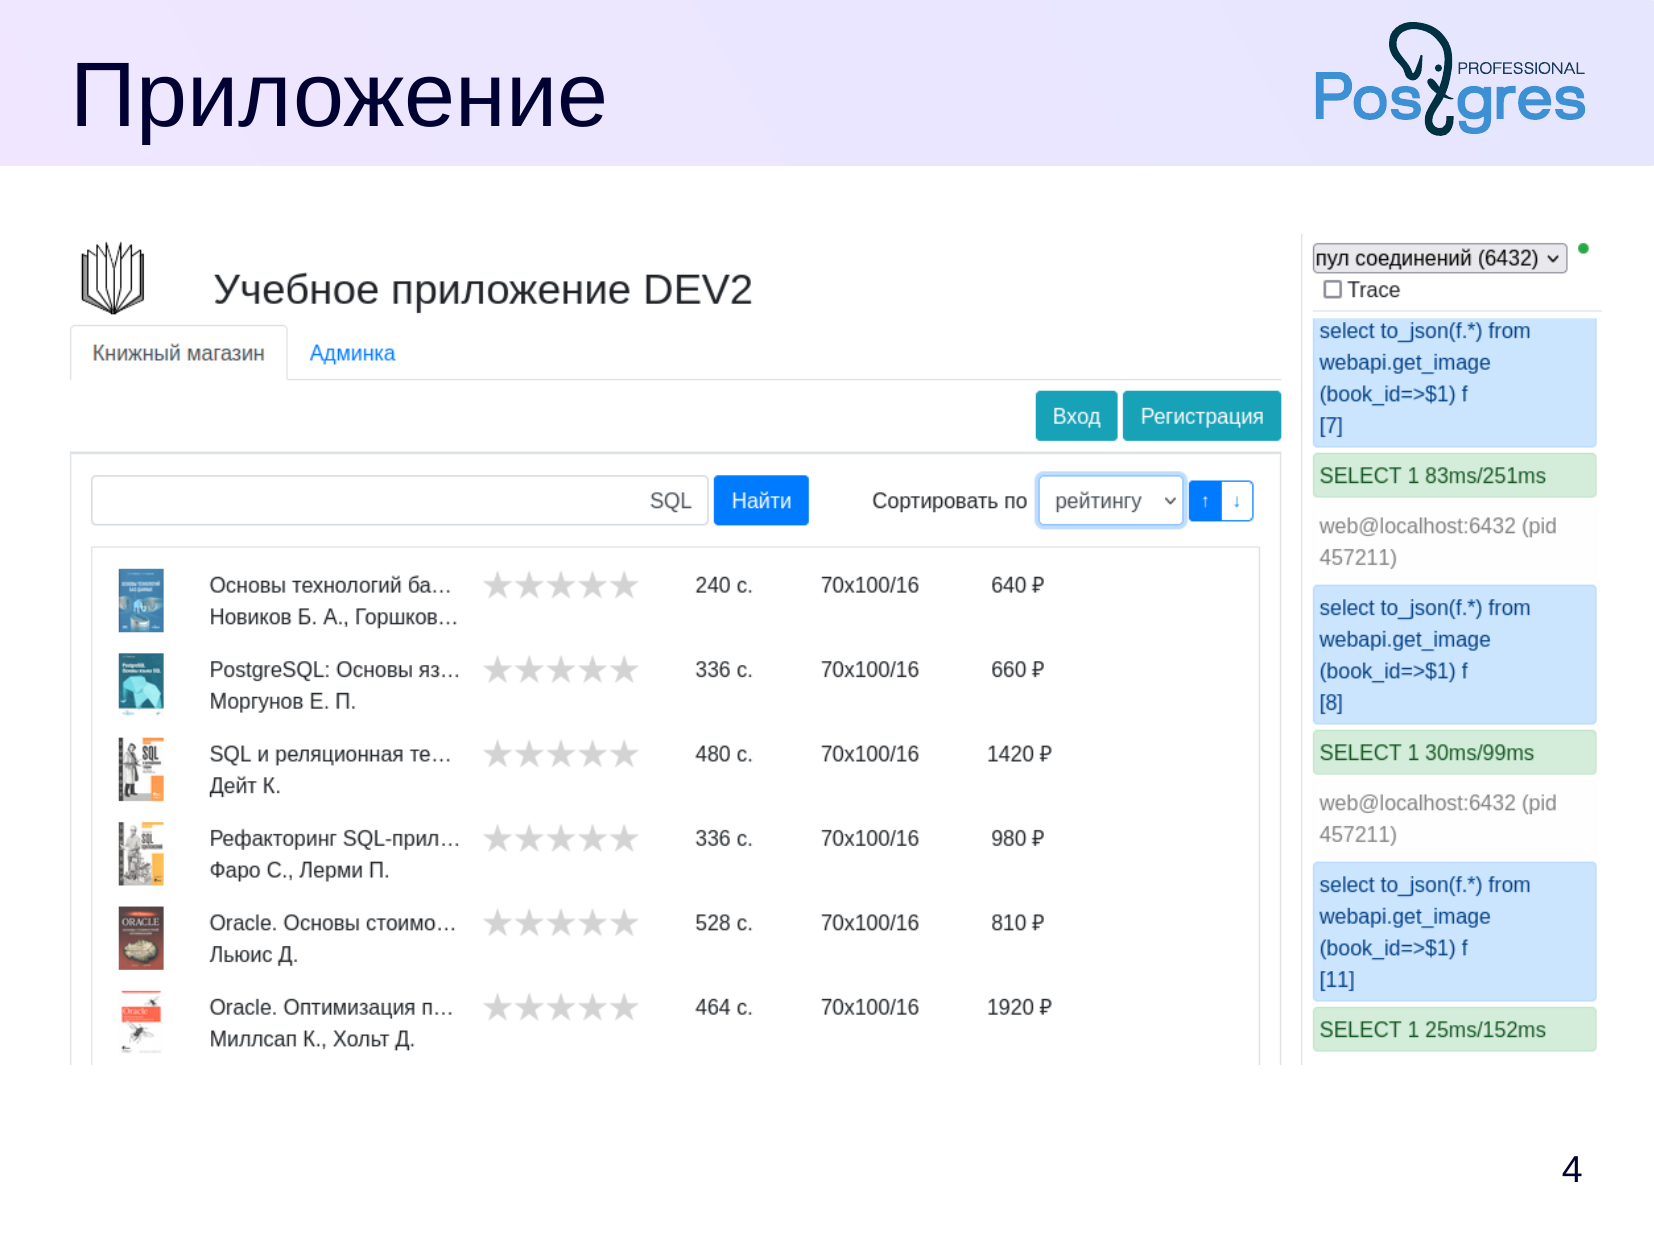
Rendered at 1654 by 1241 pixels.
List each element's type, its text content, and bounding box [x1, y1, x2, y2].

title Приложение [70, 43, 1241, 147]
picture [53, 234, 1606, 1066]
